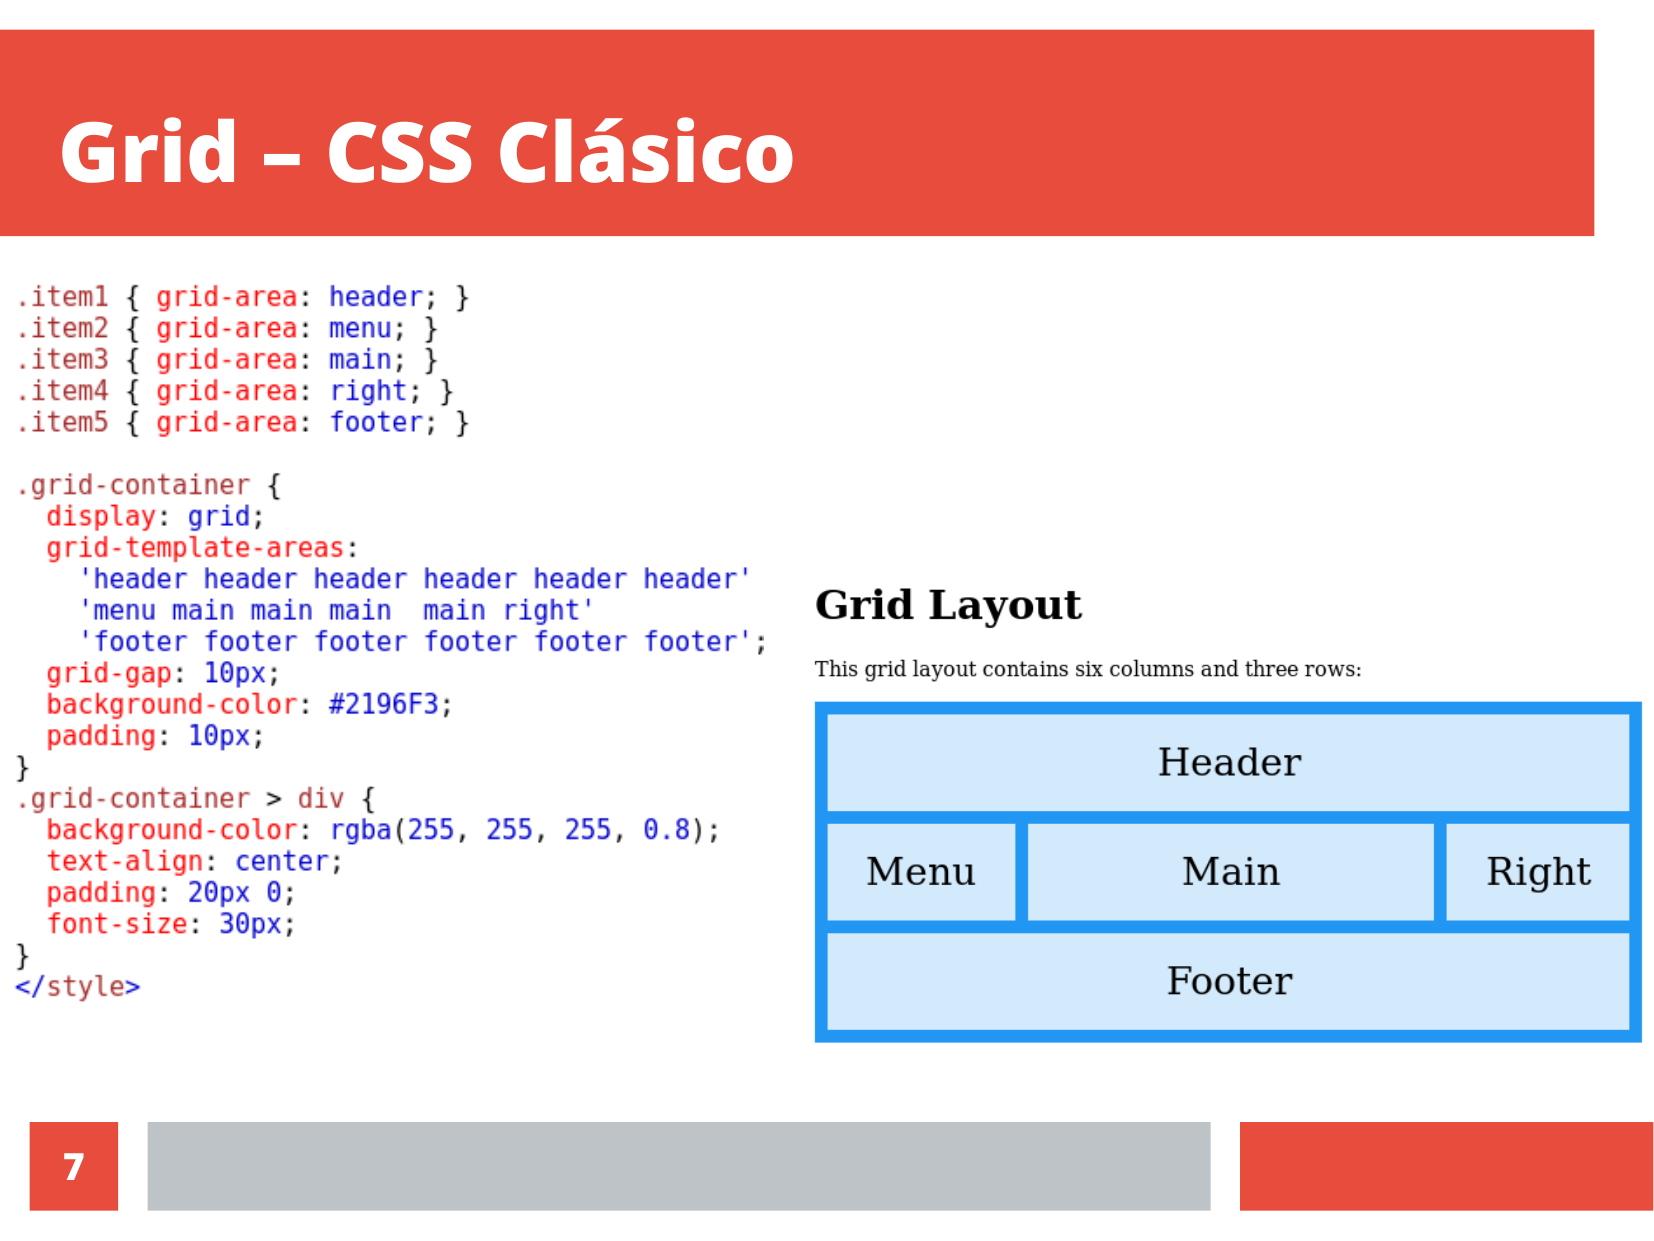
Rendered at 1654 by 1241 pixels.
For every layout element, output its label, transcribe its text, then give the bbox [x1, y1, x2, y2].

picture [810, 581, 1651, 1086]
picture [10, 282, 764, 1006]
title Grid – CSS Clásico [59, 59, 1595, 207]
